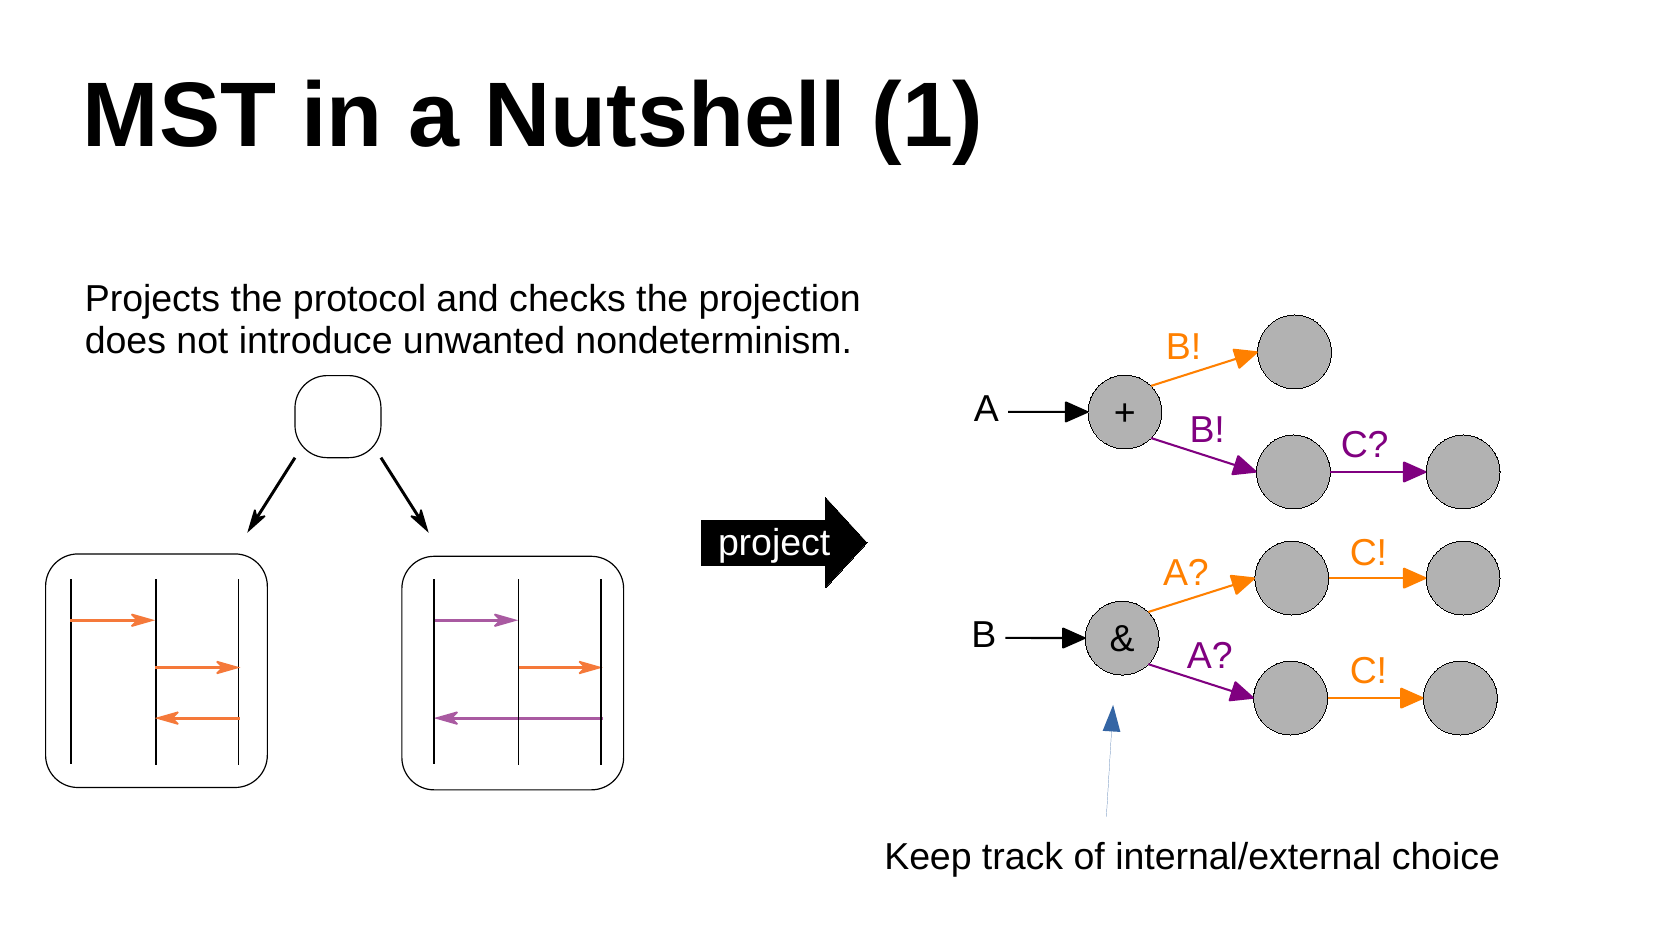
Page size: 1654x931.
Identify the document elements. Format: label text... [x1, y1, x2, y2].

text_box [1256, 434, 1331, 509]
text_box project [701, 497, 868, 588]
text_box & [1085, 601, 1160, 676]
text_box C? [1326, 416, 1404, 473]
text_box C! [1335, 524, 1403, 581]
text_box B [956, 606, 994, 664]
text_box B! [1174, 400, 1240, 458]
text_box Keep track of internal/external choice [869, 828, 1516, 886]
text_box C! [1335, 642, 1403, 700]
text_box [1253, 661, 1328, 736]
text_box A? [1148, 544, 1224, 602]
picture [45, 375, 625, 791]
text_box A [959, 380, 997, 438]
text_box Projects the protocol and checks the projection does not introduce unwanted nondeterminism. [70, 270, 901, 376]
text_box B! [1151, 318, 1217, 376]
text_box [1423, 661, 1498, 736]
text_box [1257, 314, 1332, 389]
text_box [1426, 434, 1501, 509]
text_box + [1088, 375, 1162, 449]
text_box [1254, 541, 1329, 616]
title MST in a Nutshell (1) [82, 37, 1571, 193]
text_box A? [1172, 627, 1248, 684]
text_box [1426, 541, 1501, 616]
